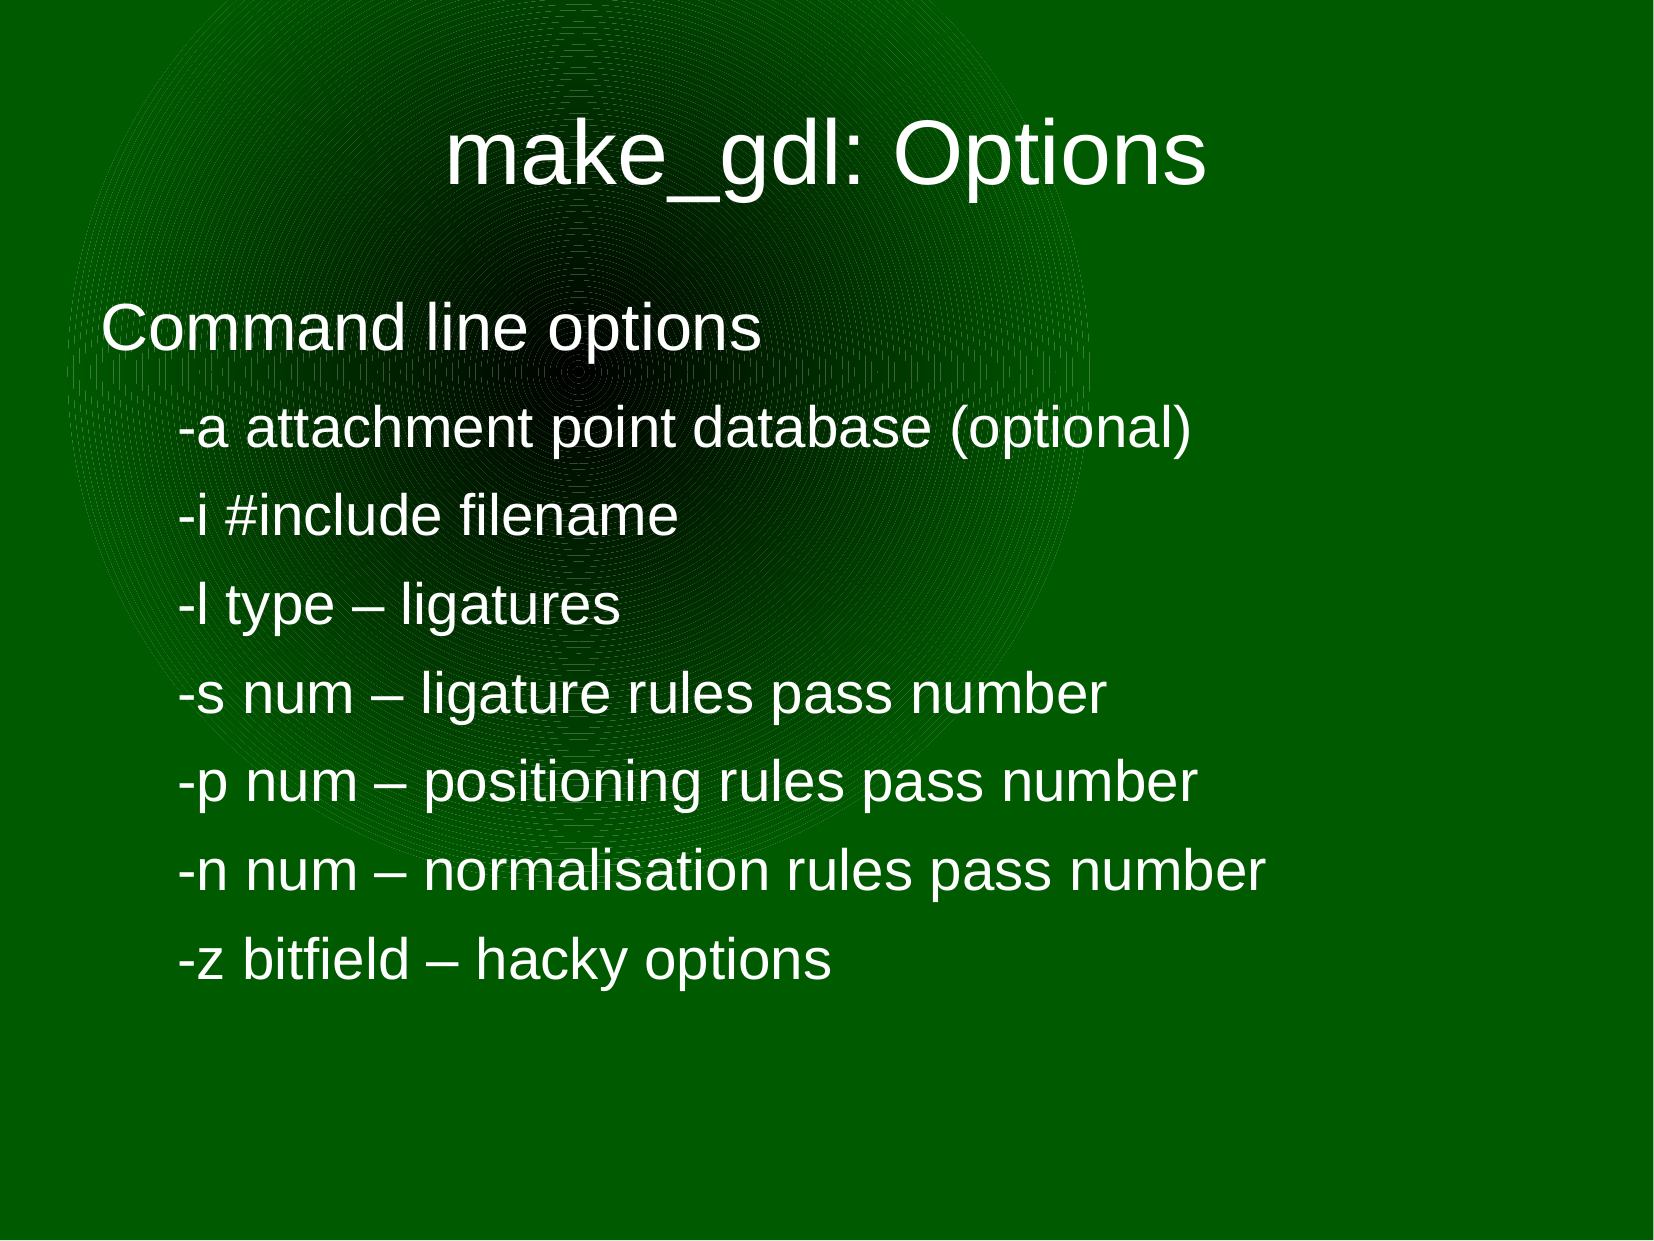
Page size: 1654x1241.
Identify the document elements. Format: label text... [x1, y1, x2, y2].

title make_gdl: Options [82, 56, 1571, 250]
list Command line options -a attachment point database (optional) -i #include filename -l type – ligatures -s num – ligature rules pass number -p num – positioning rules pass number -n num – normalisation rules pass number -z bitfield – hacky options [82, 290, 1571, 1094]
